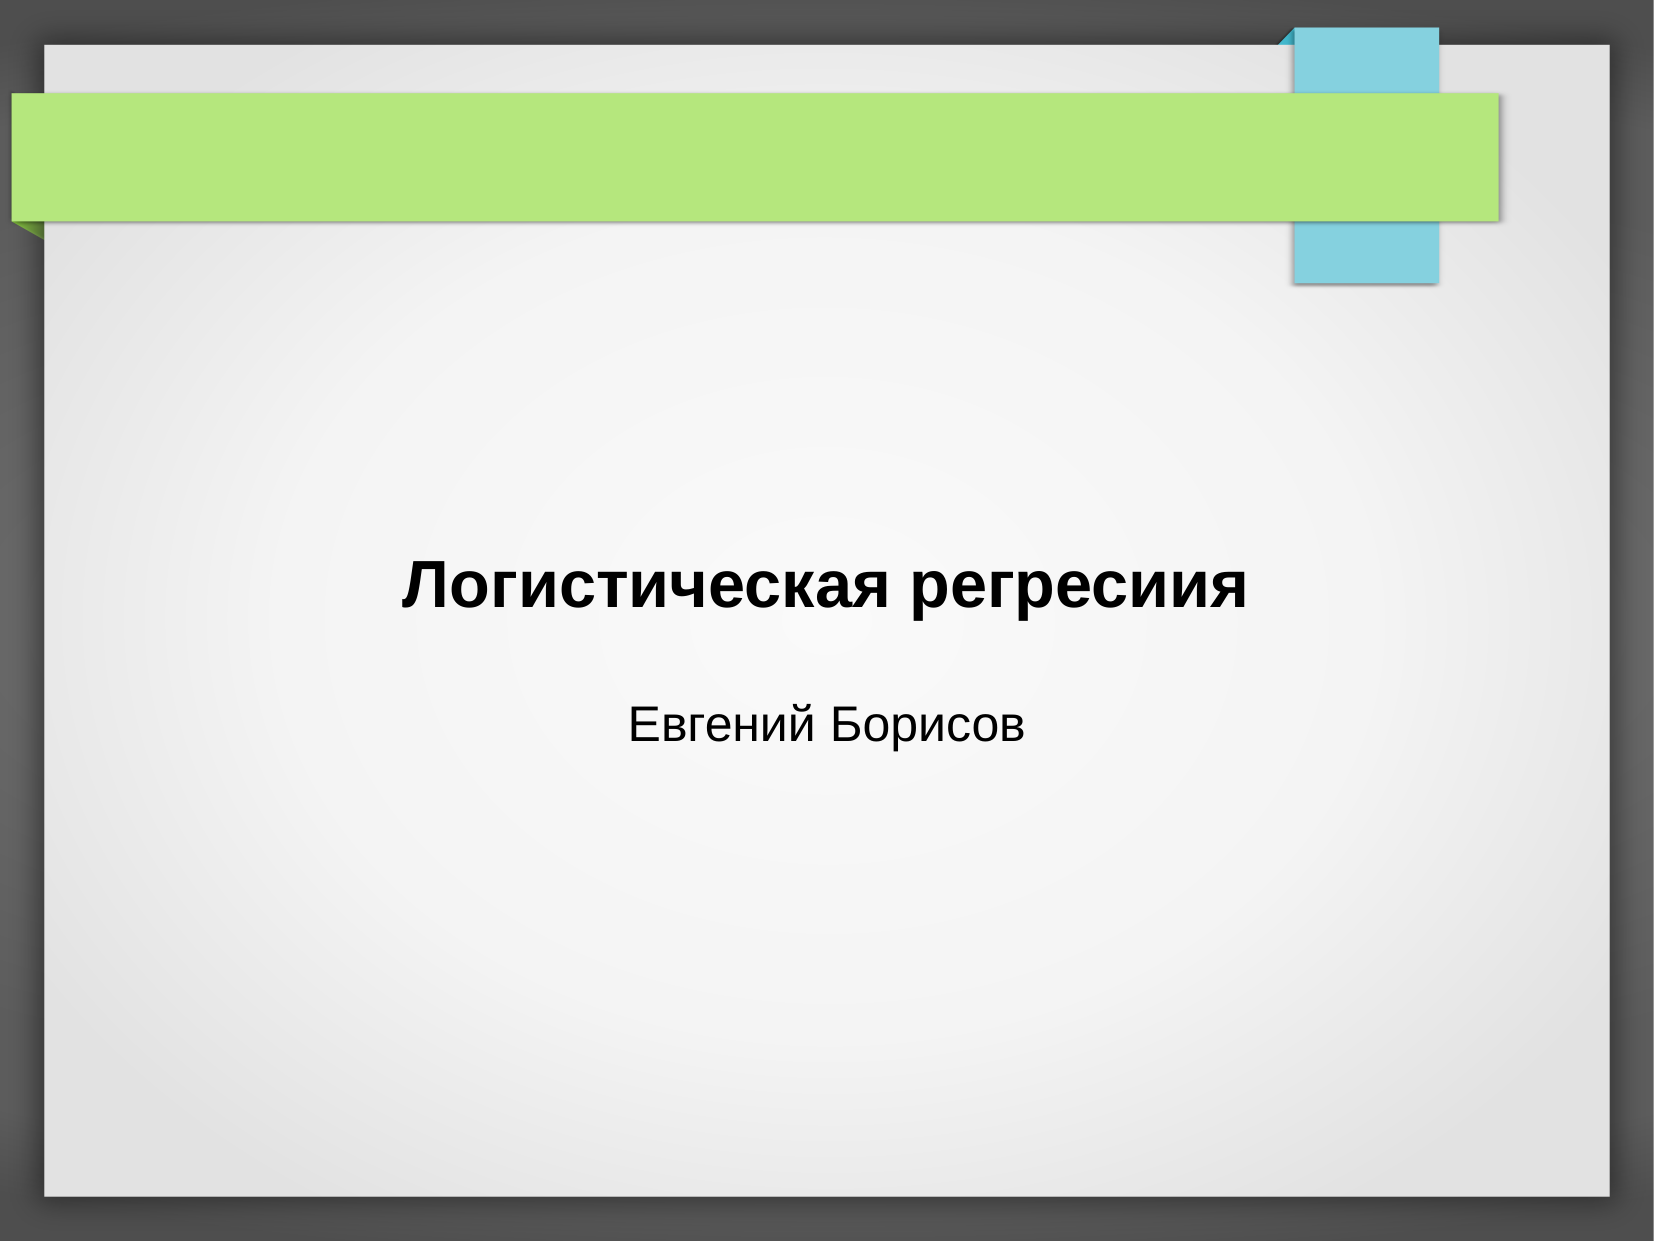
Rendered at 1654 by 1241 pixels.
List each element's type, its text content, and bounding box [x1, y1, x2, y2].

picture [0, 0, 1654, 1241]
subtitle Логистическая регресиия Евгений Борисов [82, 290, 1571, 1010]
